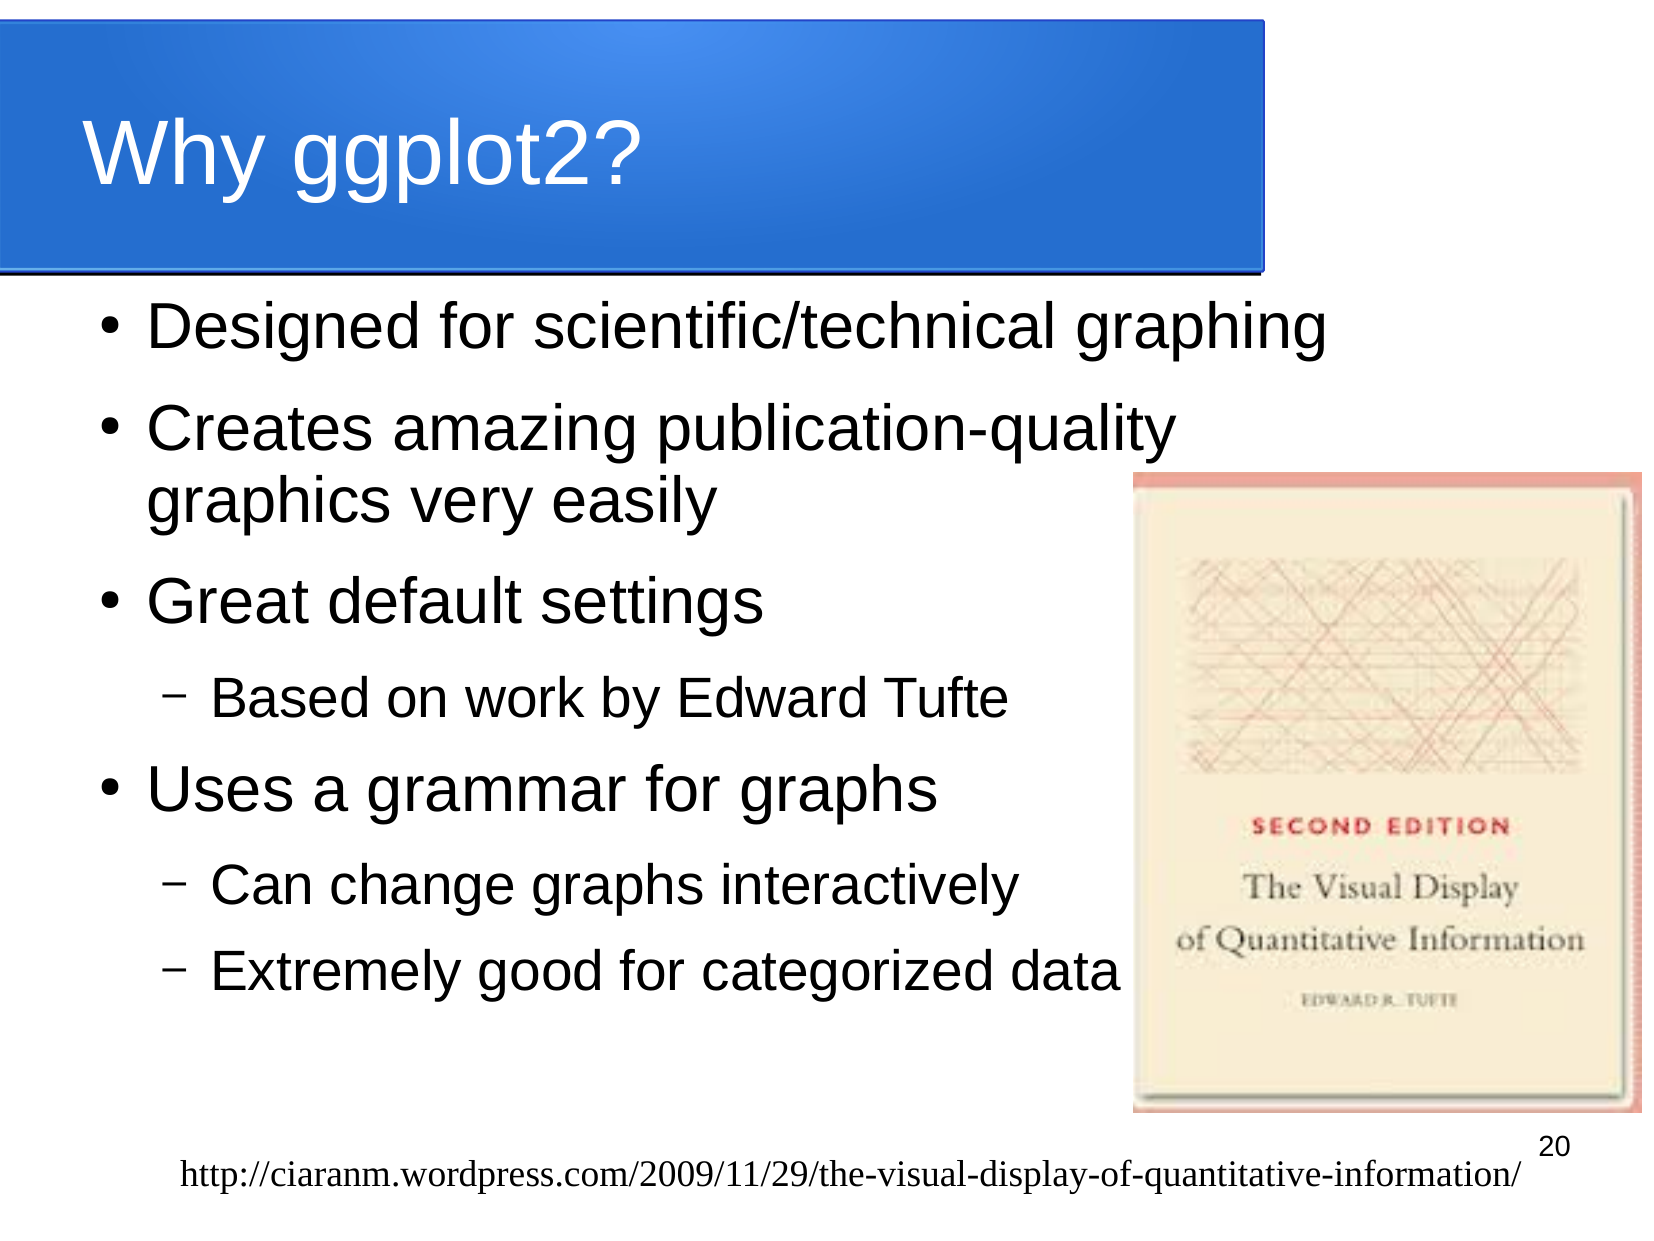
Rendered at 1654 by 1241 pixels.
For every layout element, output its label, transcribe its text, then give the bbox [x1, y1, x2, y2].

title Why ggplot2? [82, 49, 1580, 257]
text_box http://ciaranm.wordpress.com/2009/11/29/the-visual-display-of-quantitative-information/ [165, 1145, 1539, 1203]
picture [1133, 472, 1642, 1113]
list Designed for scientific/technical graphing Creates amazing publication-quality graphics very easily Great default settings Based on work by Edward Tufte Uses a grammar for graphs Can change graphs interactively Extremely good for categorized data [82, 290, 1430, 1010]
